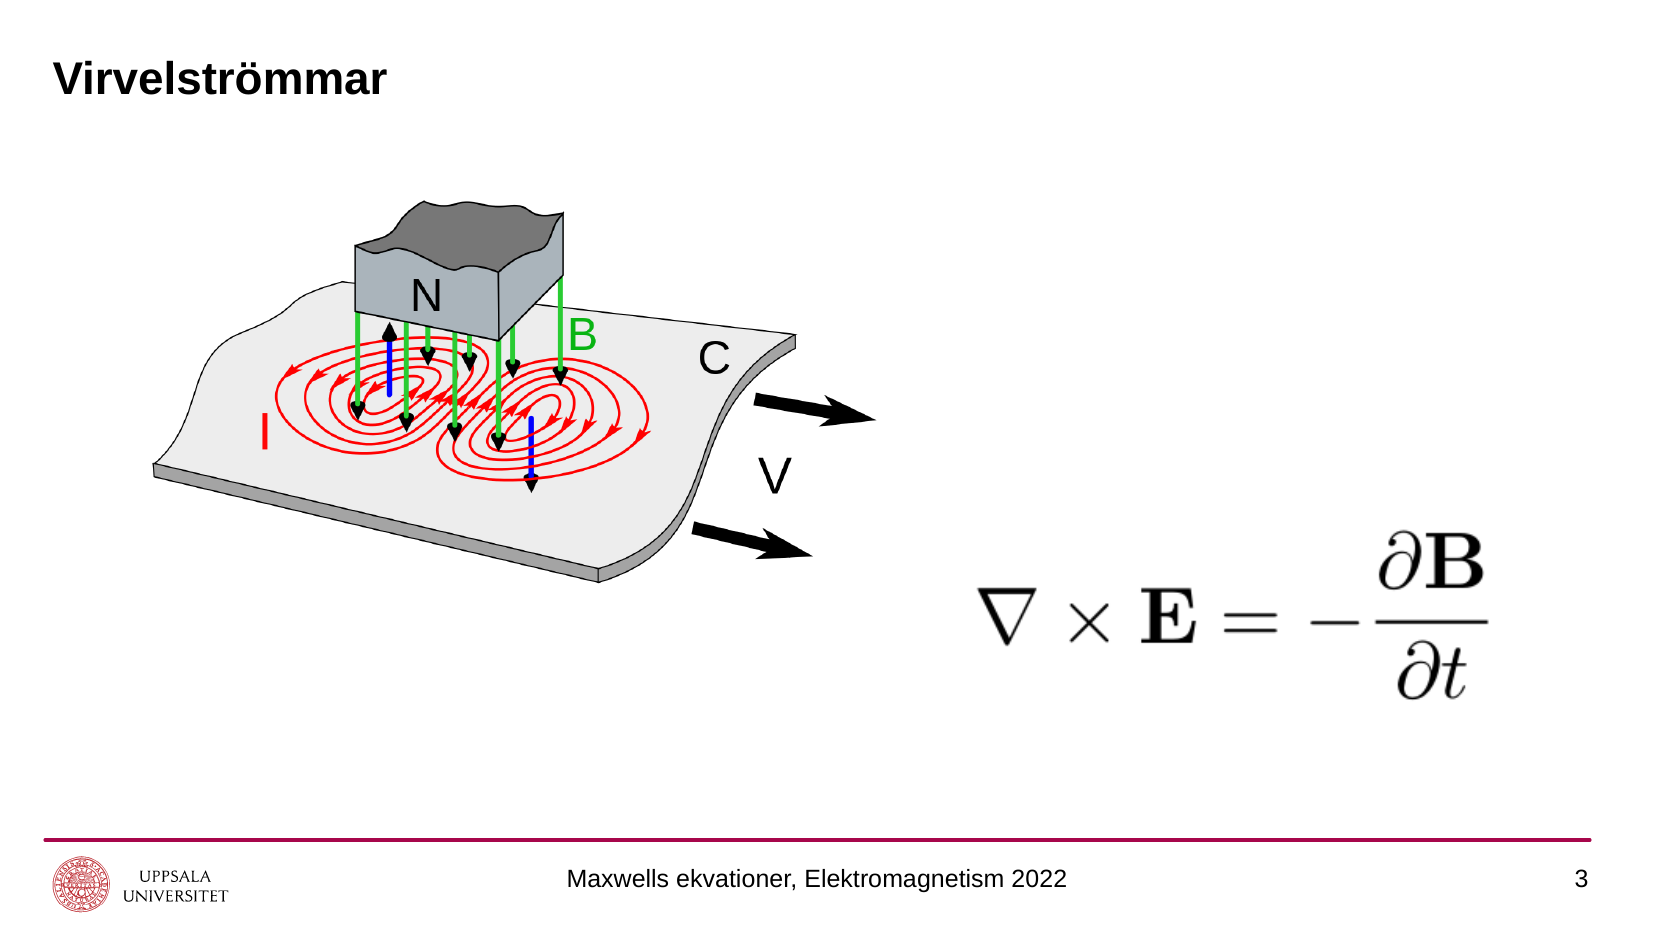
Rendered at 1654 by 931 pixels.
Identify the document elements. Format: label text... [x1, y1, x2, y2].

picture [960, 516, 1503, 721]
picture [45, 847, 250, 919]
title Virvelströmmar [52, 37, 750, 121]
picture [135, 183, 881, 601]
